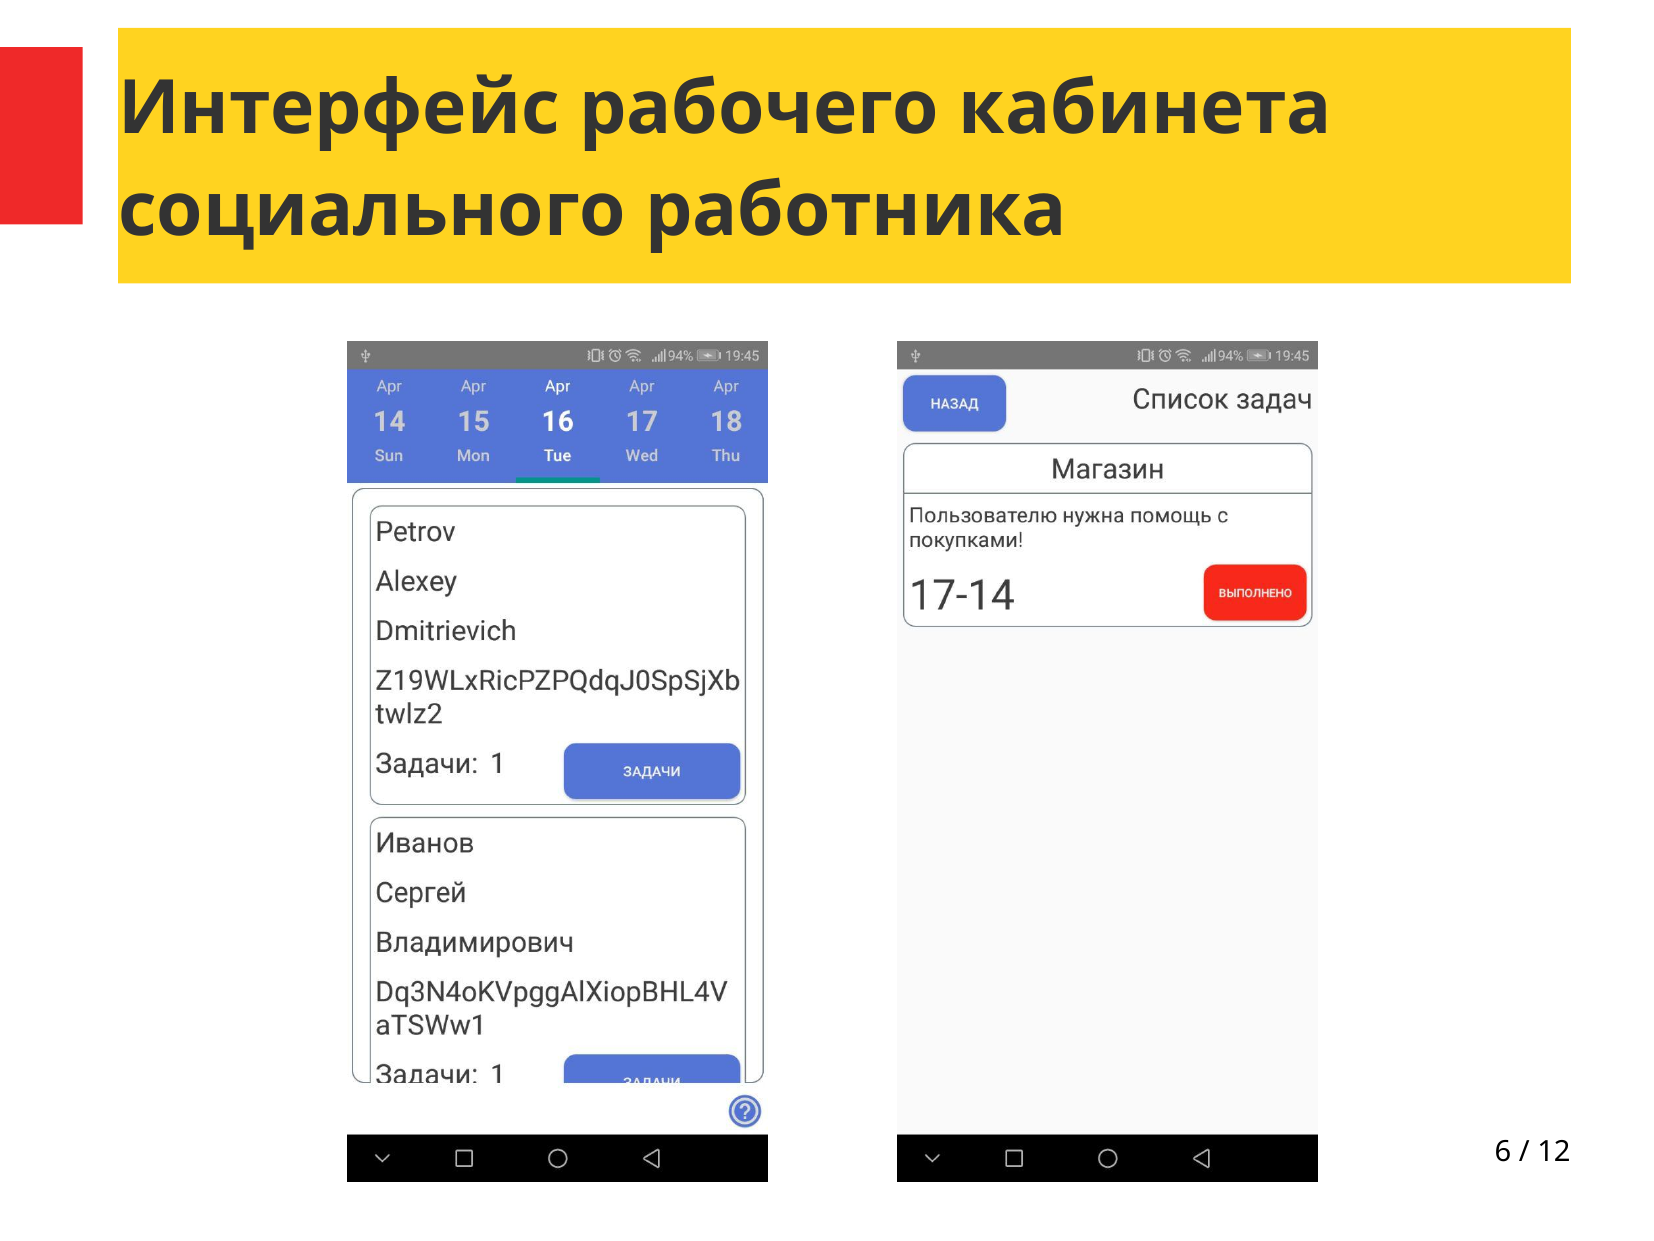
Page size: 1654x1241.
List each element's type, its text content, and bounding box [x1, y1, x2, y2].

title Интерфейс рабочего кабинета социального работника [118, 27, 1571, 284]
picture [897, 341, 1318, 1182]
picture [347, 341, 768, 1182]
